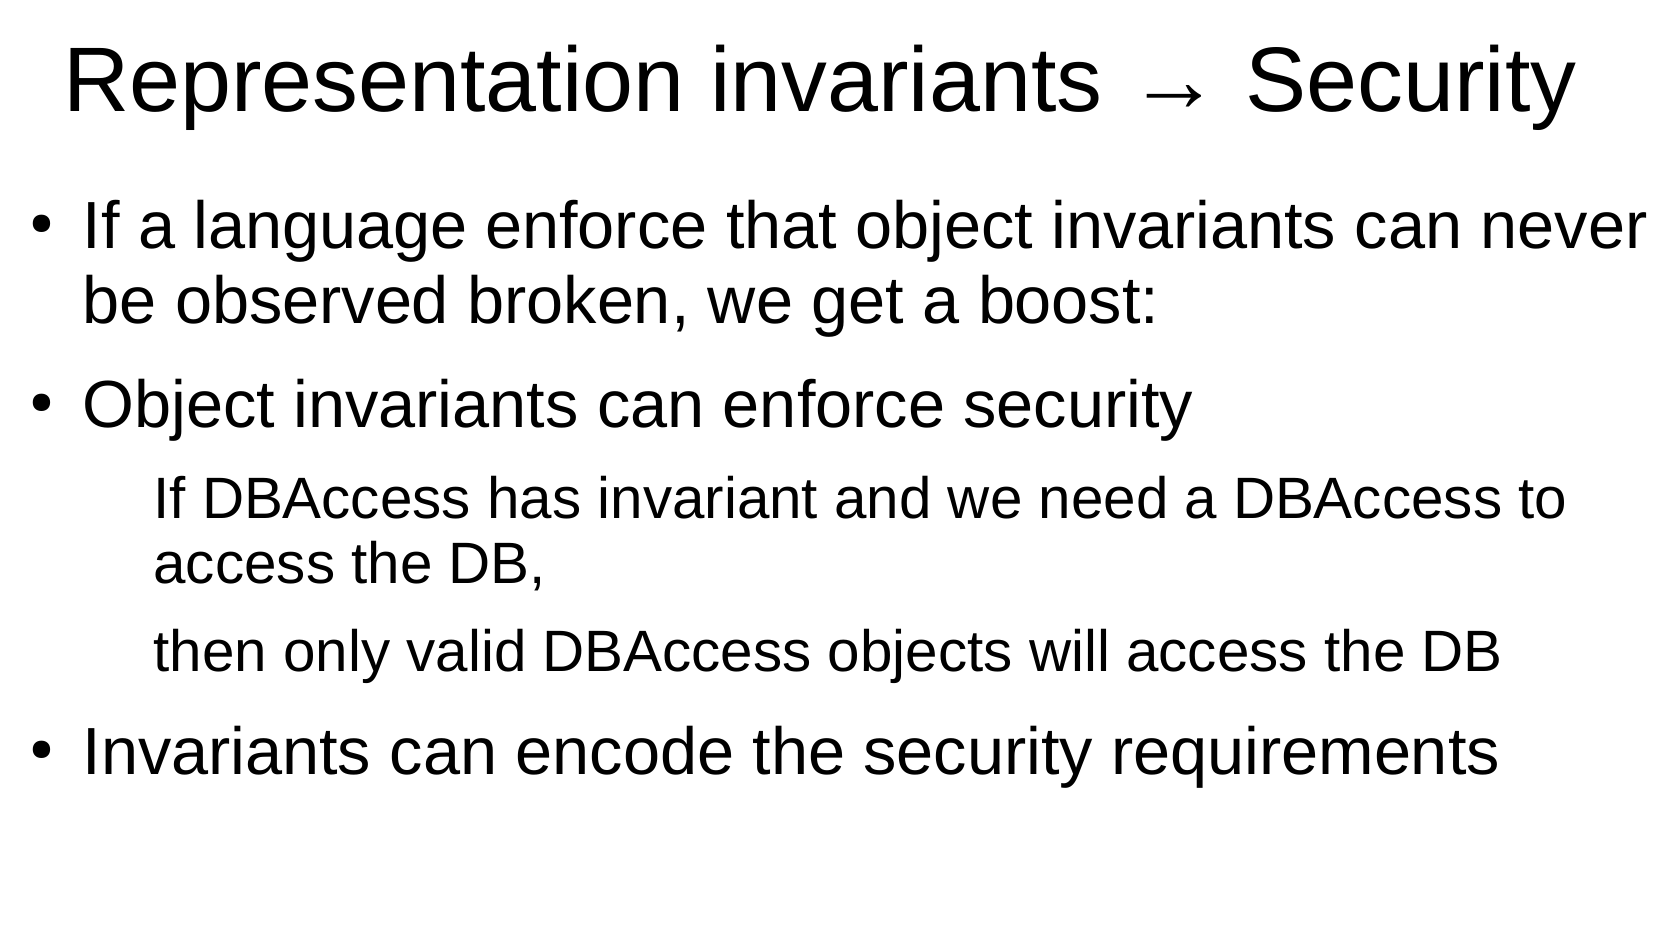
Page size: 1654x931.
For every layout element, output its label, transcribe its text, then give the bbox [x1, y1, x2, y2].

list If a language enforce that object invariants can never be observed broken, we get a boost: Object invariants can enforce security If DBAccess has invariant and we need a DBAccess to access the DB, then only valid DBAccess objects will access the DB Invariants can encode the security requirements [11, 188, 1654, 901]
title Representation invariants → Security [35, 0, 1607, 182]
